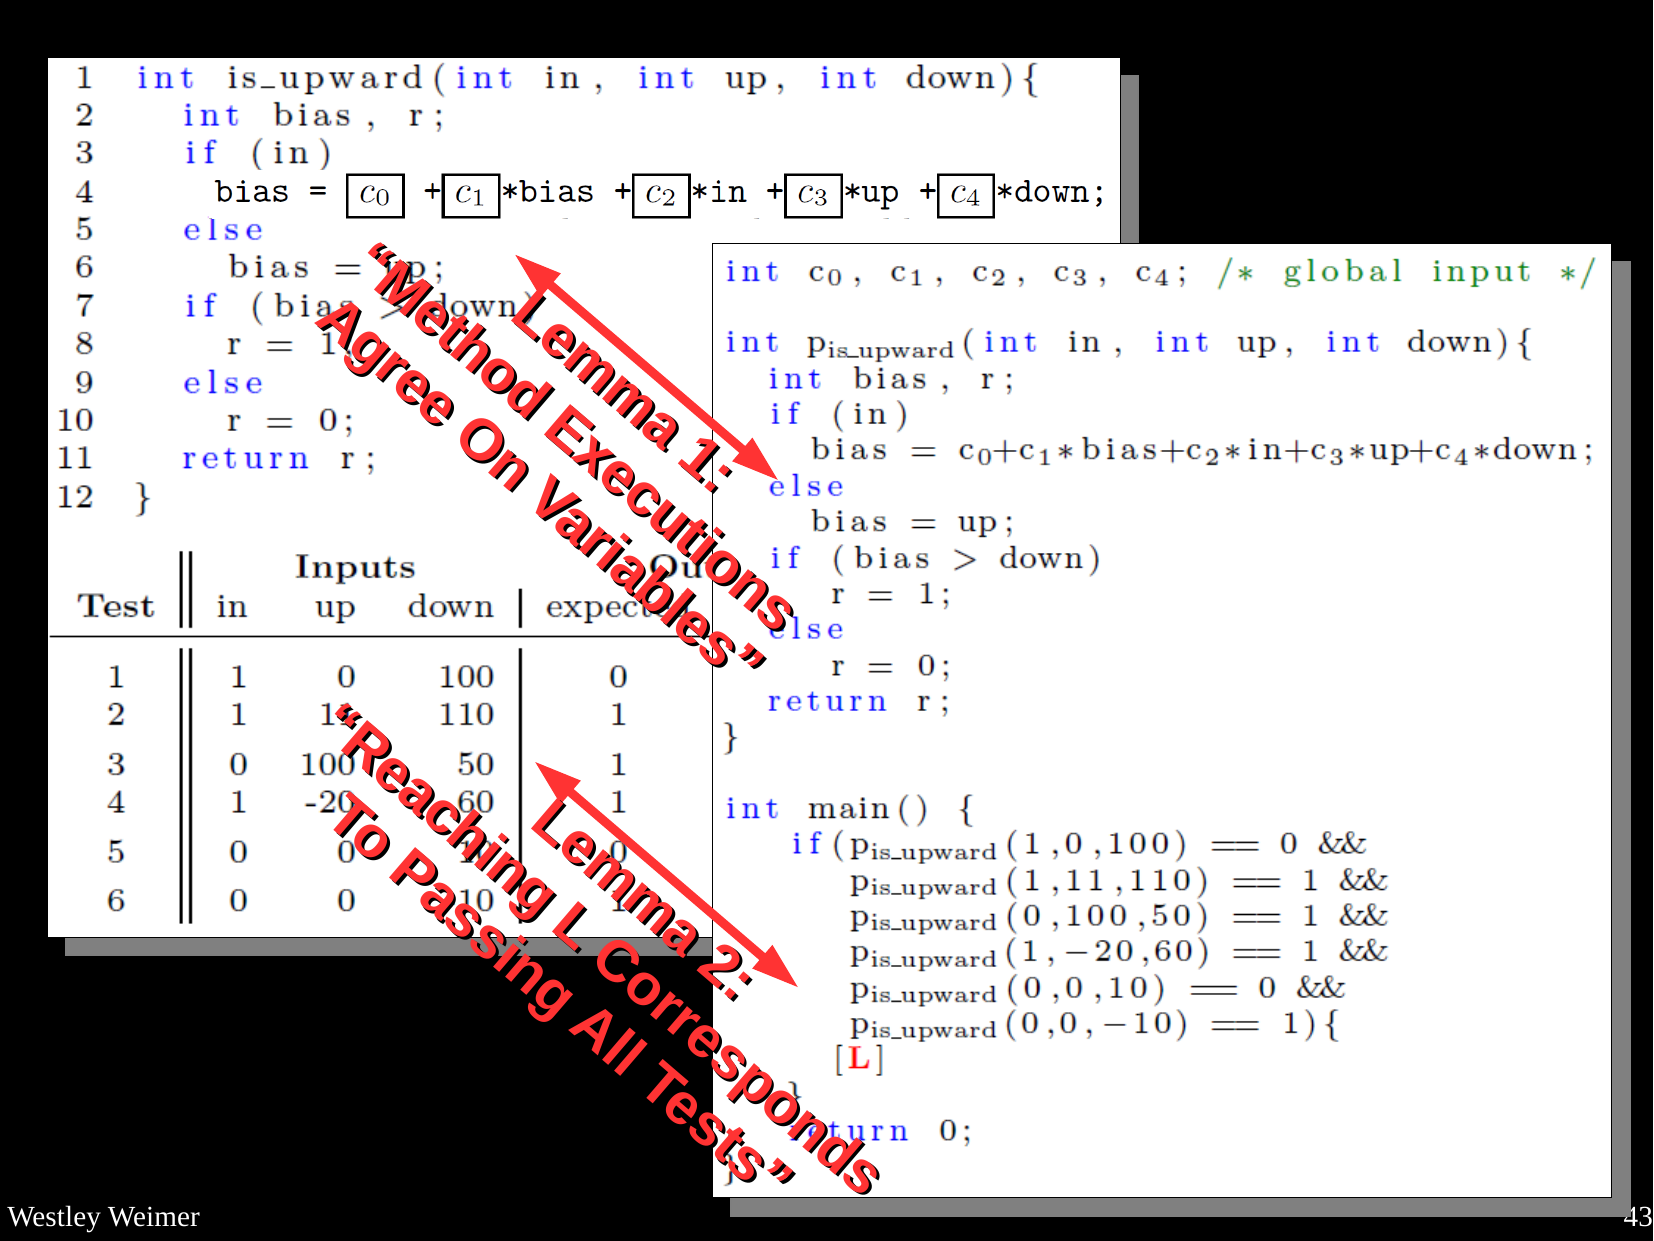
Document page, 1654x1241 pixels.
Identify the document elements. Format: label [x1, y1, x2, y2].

picture [430, 901, 440, 907]
picture [47, 57, 1612, 1198]
